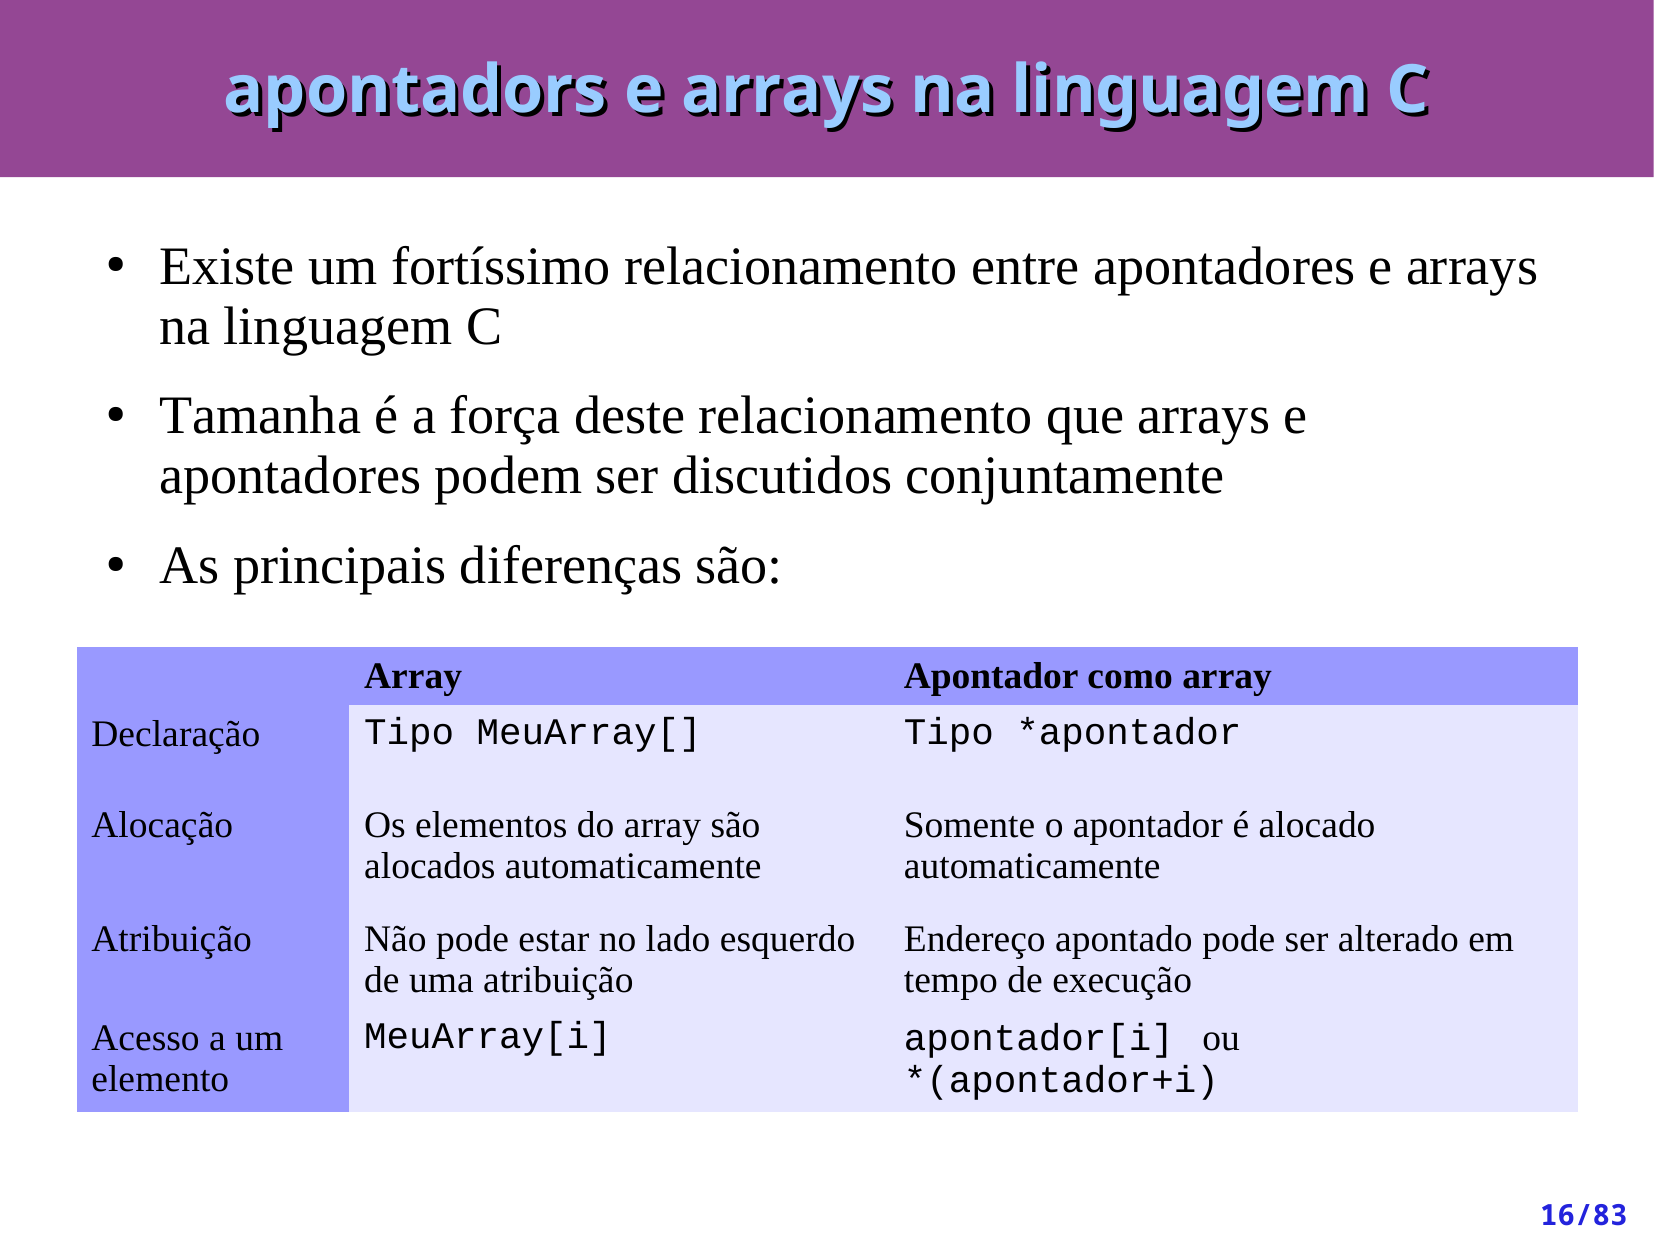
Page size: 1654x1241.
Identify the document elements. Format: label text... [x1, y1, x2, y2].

table_cell Acesso a um elemento [77, 1009, 349, 1112]
table_cell Tipo *apontador [889, 705, 1578, 796]
table_cell Os elementos do array são alocados automaticamente [349, 796, 889, 910]
table_cell Somente o apontador é alocado automaticamente [889, 796, 1578, 910]
table_header Apontador como array [889, 647, 1578, 705]
list Existe um fortíssimo relacionamento entre apontadores e arrays na linguagem C Tamanha é a força deste relacionamento que arrays e apontadores podem ser discutidos conjuntamente As principais diferenças são: [88, 236, 1577, 647]
table_header Array [349, 647, 889, 705]
table_header [77, 647, 349, 705]
table_cell Tipo MeuArray[] [349, 705, 889, 796]
table_cell Alocação [77, 796, 349, 910]
table_cell Não pode estar no lado esquerdo de uma atribuição [349, 910, 889, 1009]
title apontadors e arrays na linguagem C [82, 0, 1571, 176]
table_cell Endereço apontado pode ser alterado em tempo de execução [889, 910, 1578, 1009]
table_cell Declaração [77, 705, 349, 796]
table_cell Atribuição [77, 910, 349, 1009]
table_cell MeuArray[i] [349, 1009, 889, 1112]
table_cell apontador[i] ou *(apontador+i) [889, 1009, 1578, 1112]
